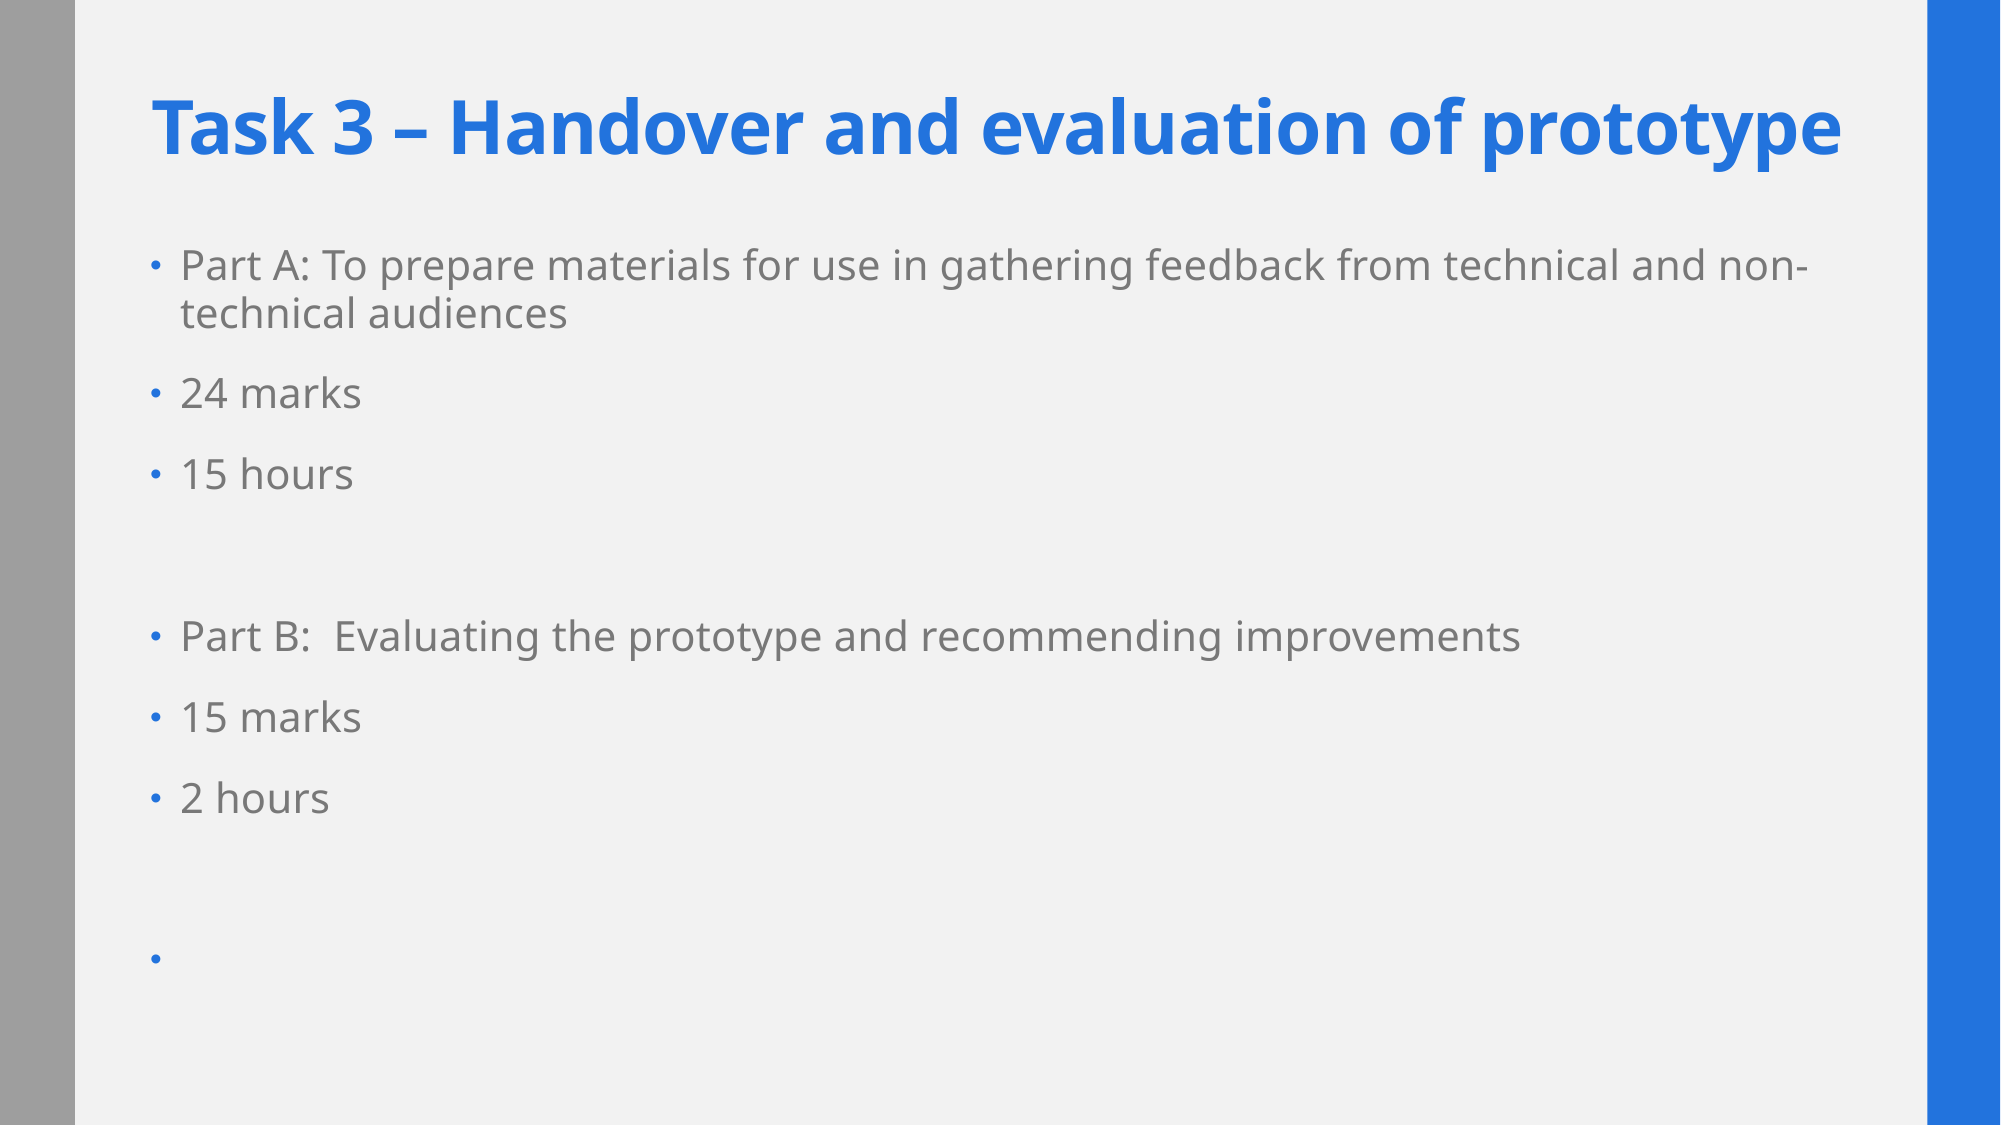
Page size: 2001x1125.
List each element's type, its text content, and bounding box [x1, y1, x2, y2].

list Task 3 – Handover and evaluation of prototype [151, 78, 1850, 199]
list Part A: To prepare materials for use in gathering feedback from technical and non-technical audiences 24 marks 15 hours Part B: Evaluating the prototype and recommending improvements 15 marks 2 hours [150, 235, 1849, 1050]
